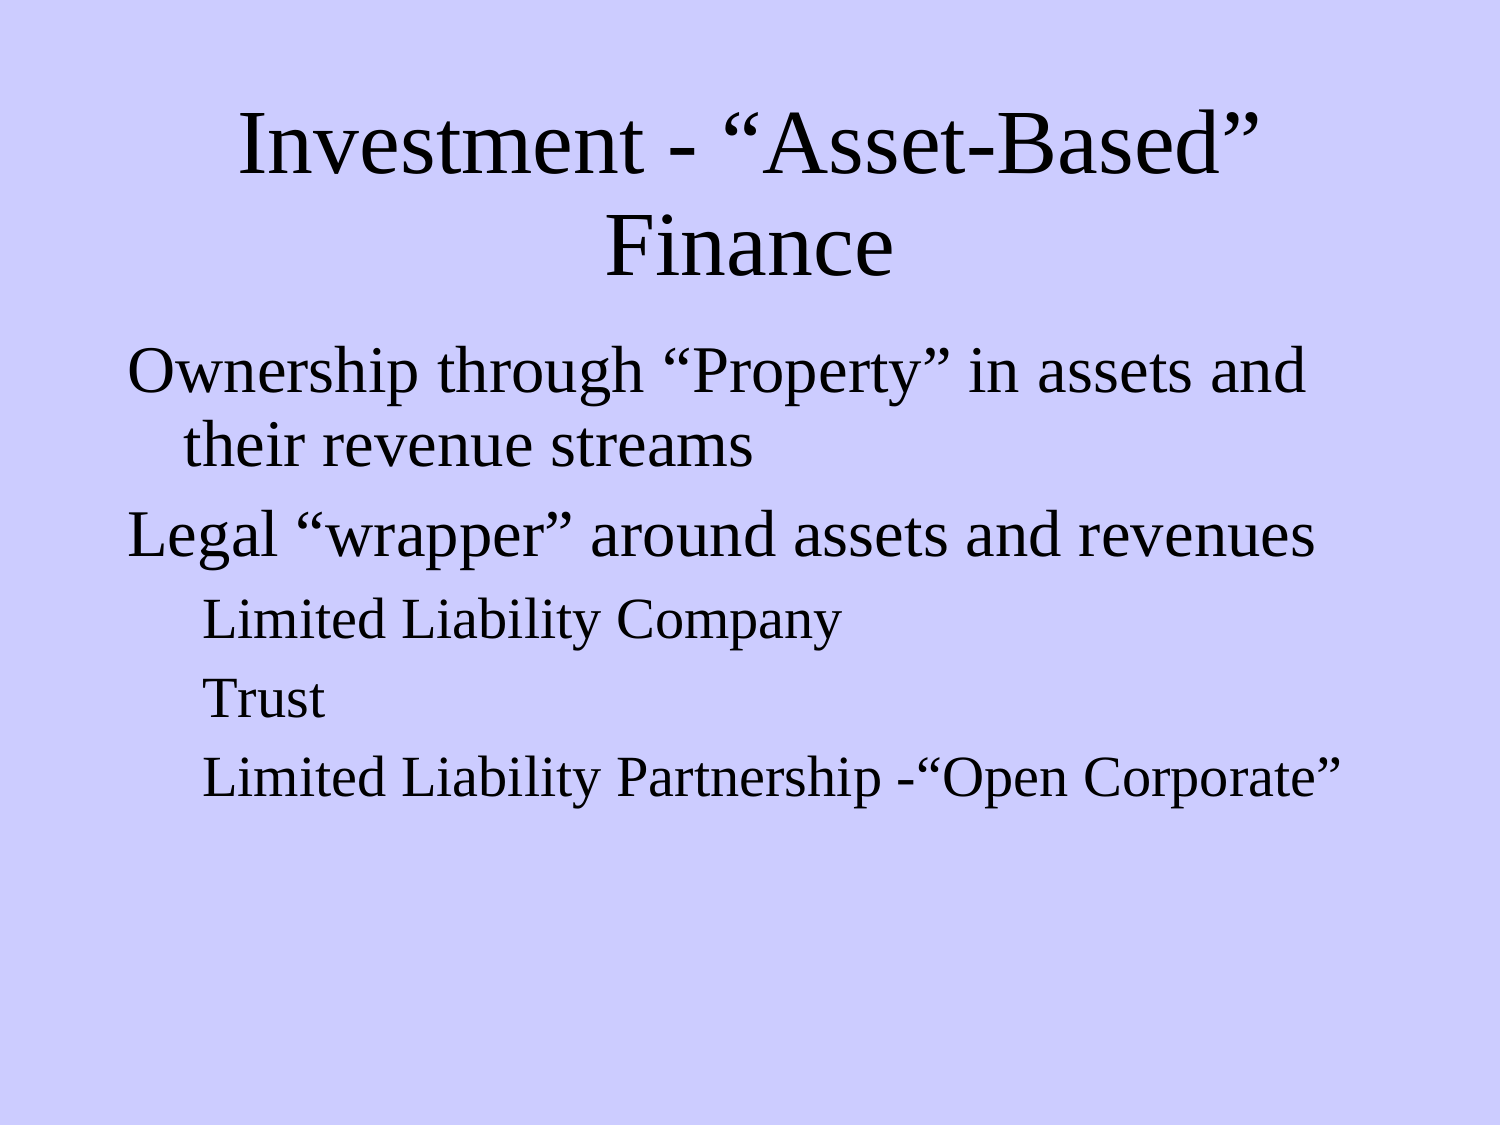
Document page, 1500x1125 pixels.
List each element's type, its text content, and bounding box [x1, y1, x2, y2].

title Investment - “Asset-Based” Finance [112, 76, 1388, 312]
list Ownership through “Property” in assets and their revenue streams Legal “wrapper” around assets and revenues Limited Liability Company Trust Limited Liability Partnership -“Open Corporate” [112, 324, 1388, 1001]
